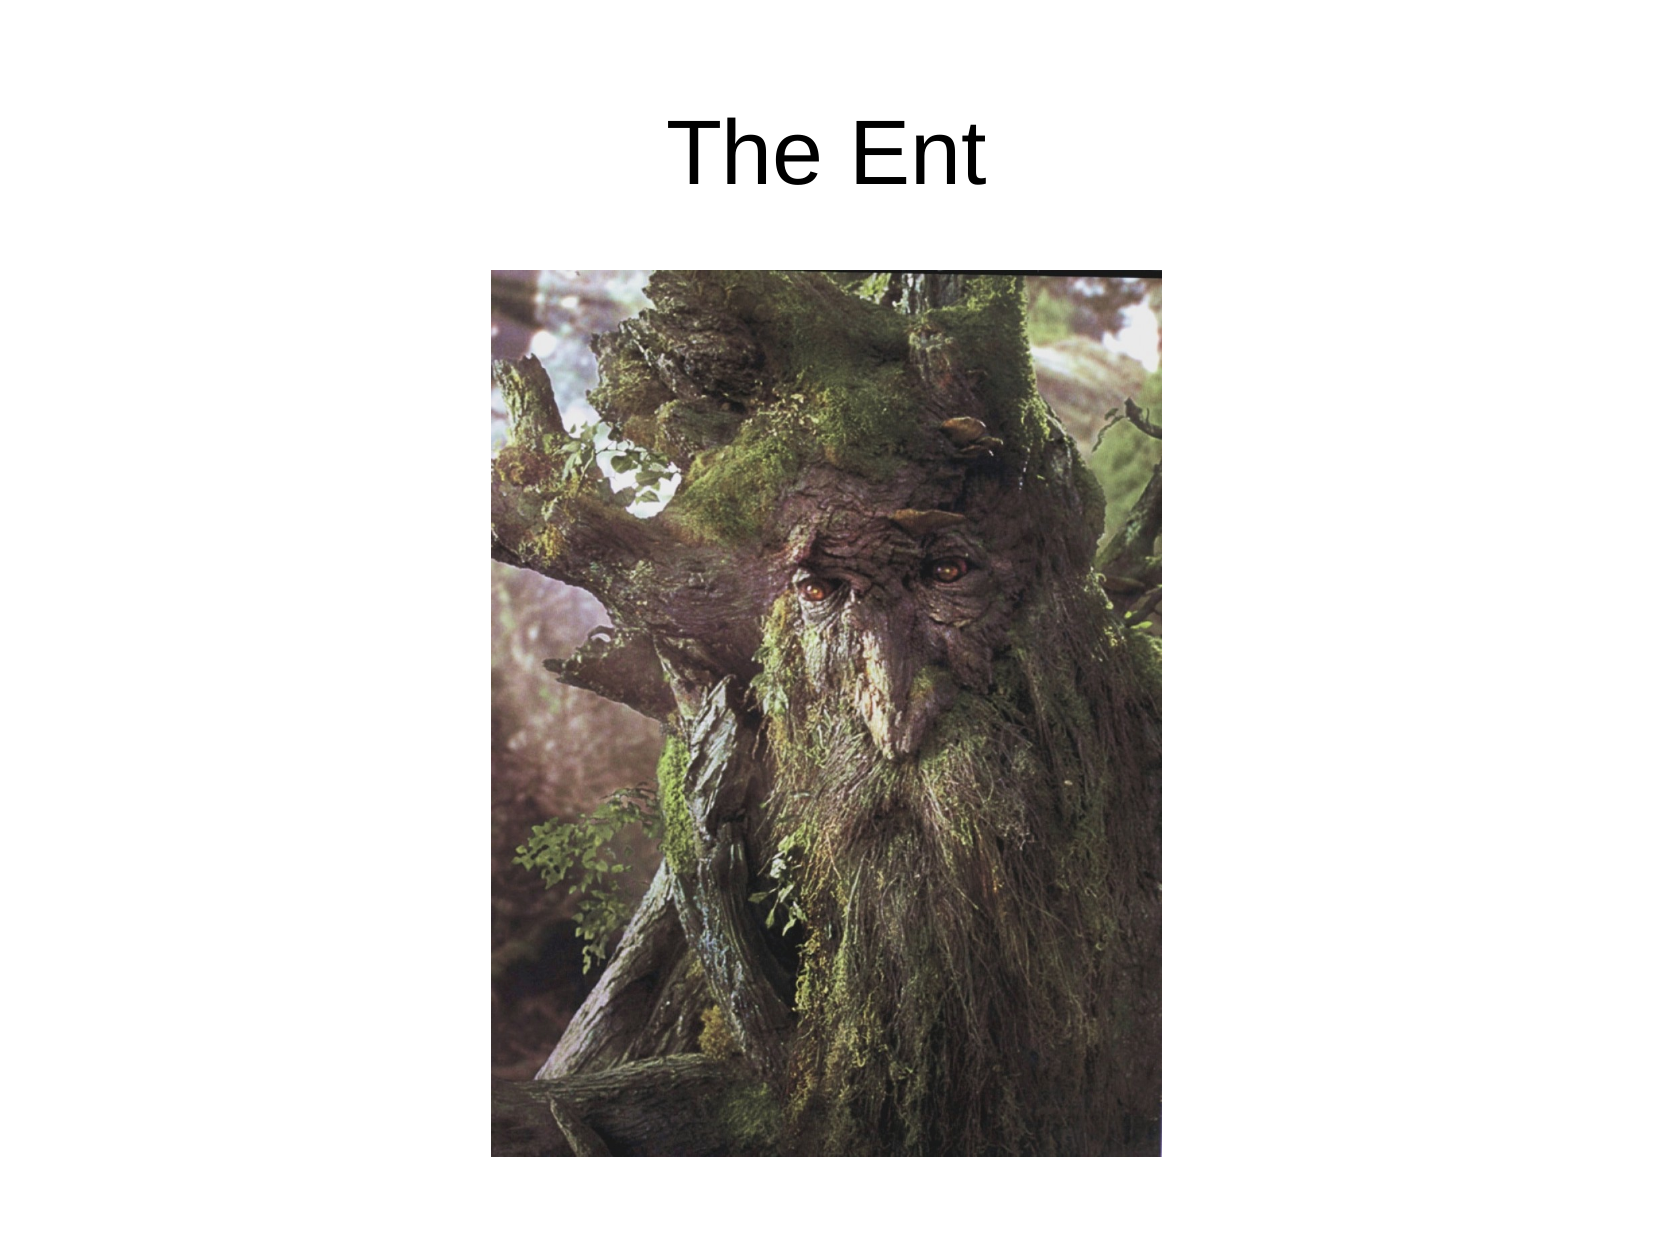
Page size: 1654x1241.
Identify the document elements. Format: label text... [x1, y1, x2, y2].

title The Ent [82, 49, 1571, 257]
picture [491, 270, 1162, 1157]
